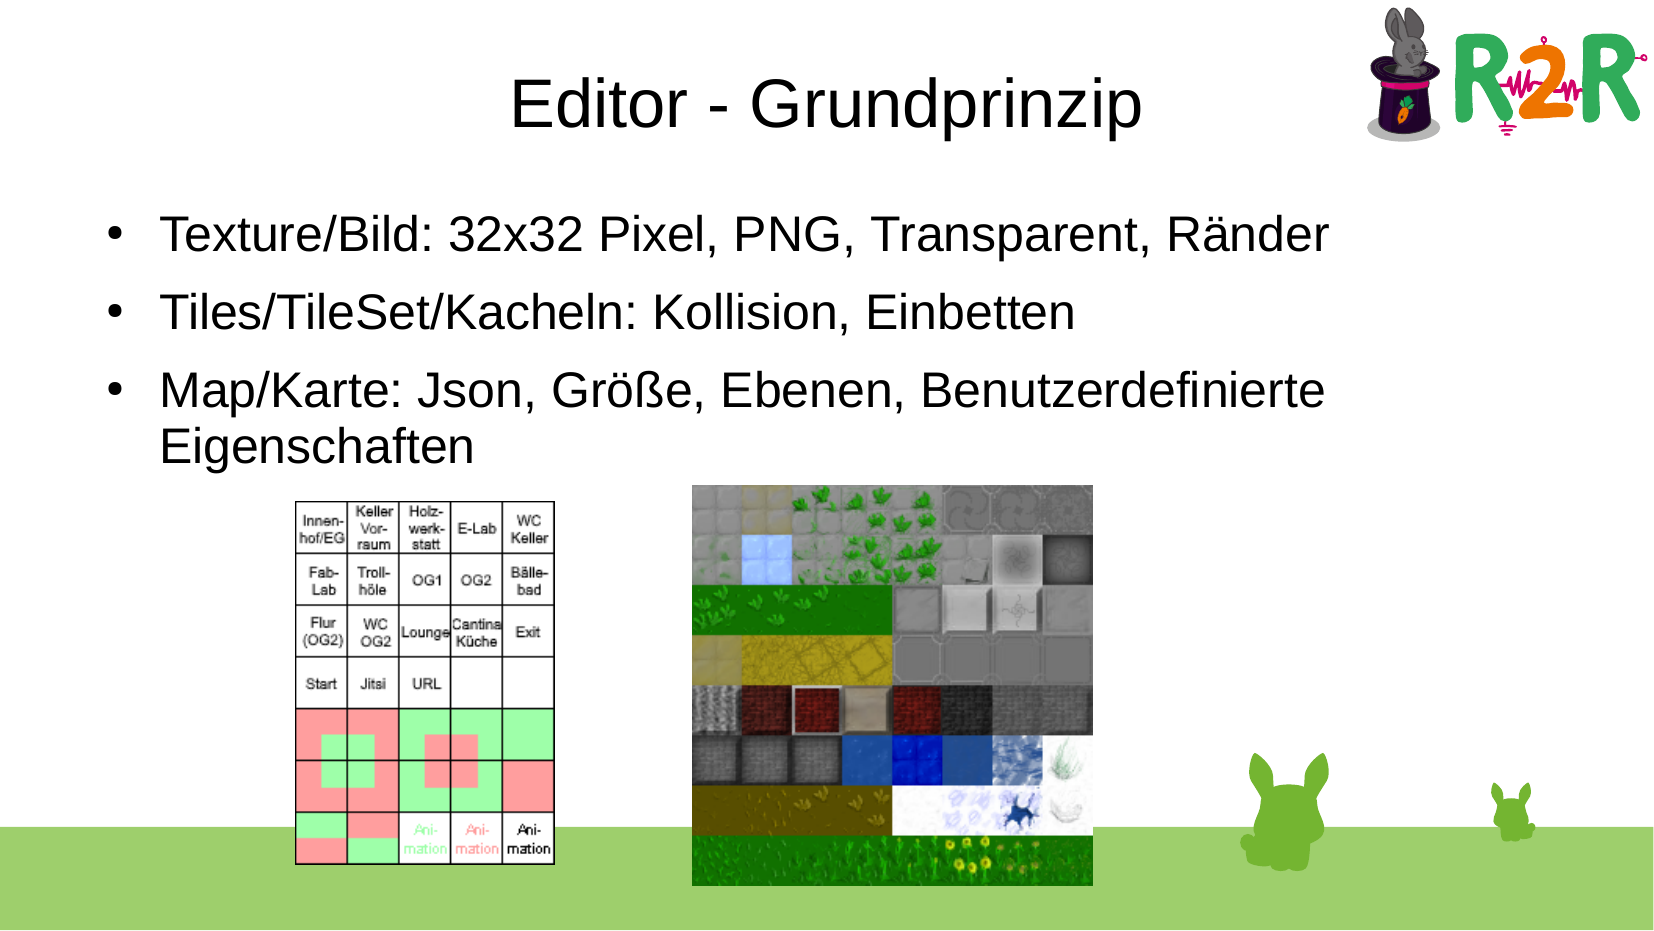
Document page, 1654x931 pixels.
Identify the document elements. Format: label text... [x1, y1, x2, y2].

title Editor - Grundprinzip [88, 29, 1565, 178]
list Texture/Bild: 32x32 Pixel, PNG, Transparent, Ränder Tiles/TileSet/Kacheln: Kollision, Einbetten Map/Karte: Json, Größe, Ebenen, Benutzerdefinierte Eigenschaften [88, 206, 1565, 739]
picture [295, 501, 555, 865]
picture [692, 485, 1093, 886]
picture [1358, 0, 1654, 148]
